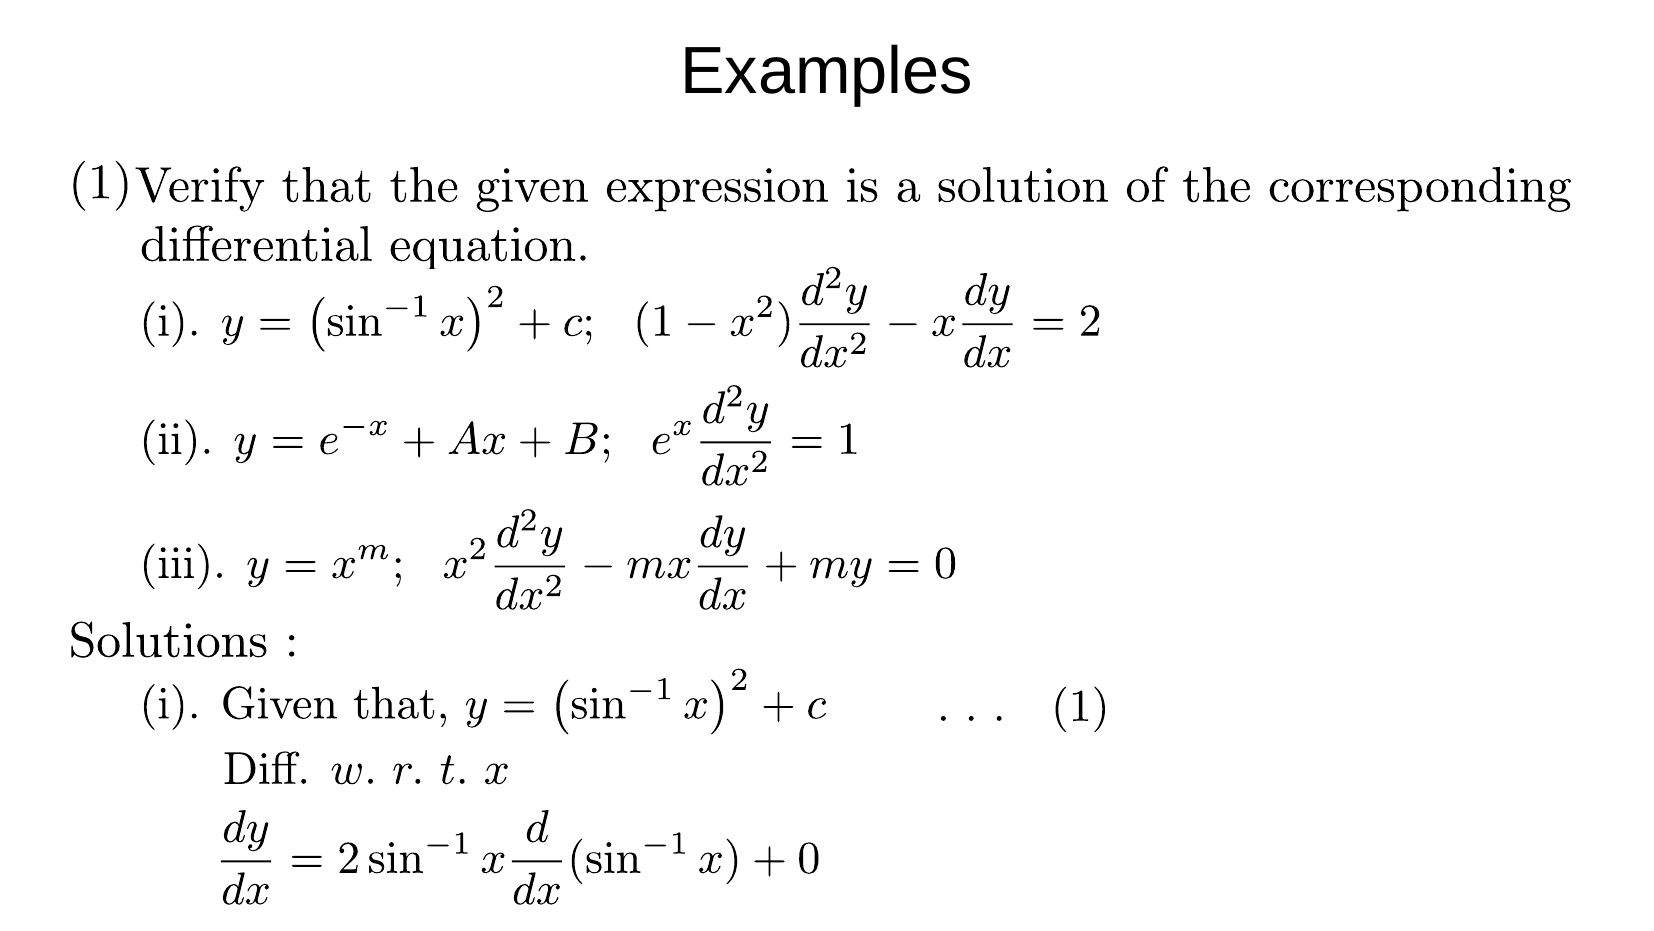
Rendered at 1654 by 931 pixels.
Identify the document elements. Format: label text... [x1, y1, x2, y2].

text_box [939, 686, 1105, 733]
text_box [71, 160, 128, 211]
text_box [220, 810, 819, 905]
title Examples [82, 23, 1571, 119]
subtitle [47, 141, 1607, 896]
text_box [70, 621, 295, 658]
text_box [141, 385, 857, 486]
text_box [224, 751, 508, 785]
text_box [135, 166, 1571, 213]
text_box [141, 668, 827, 735]
text_box [141, 509, 956, 610]
text_box [141, 225, 1100, 368]
